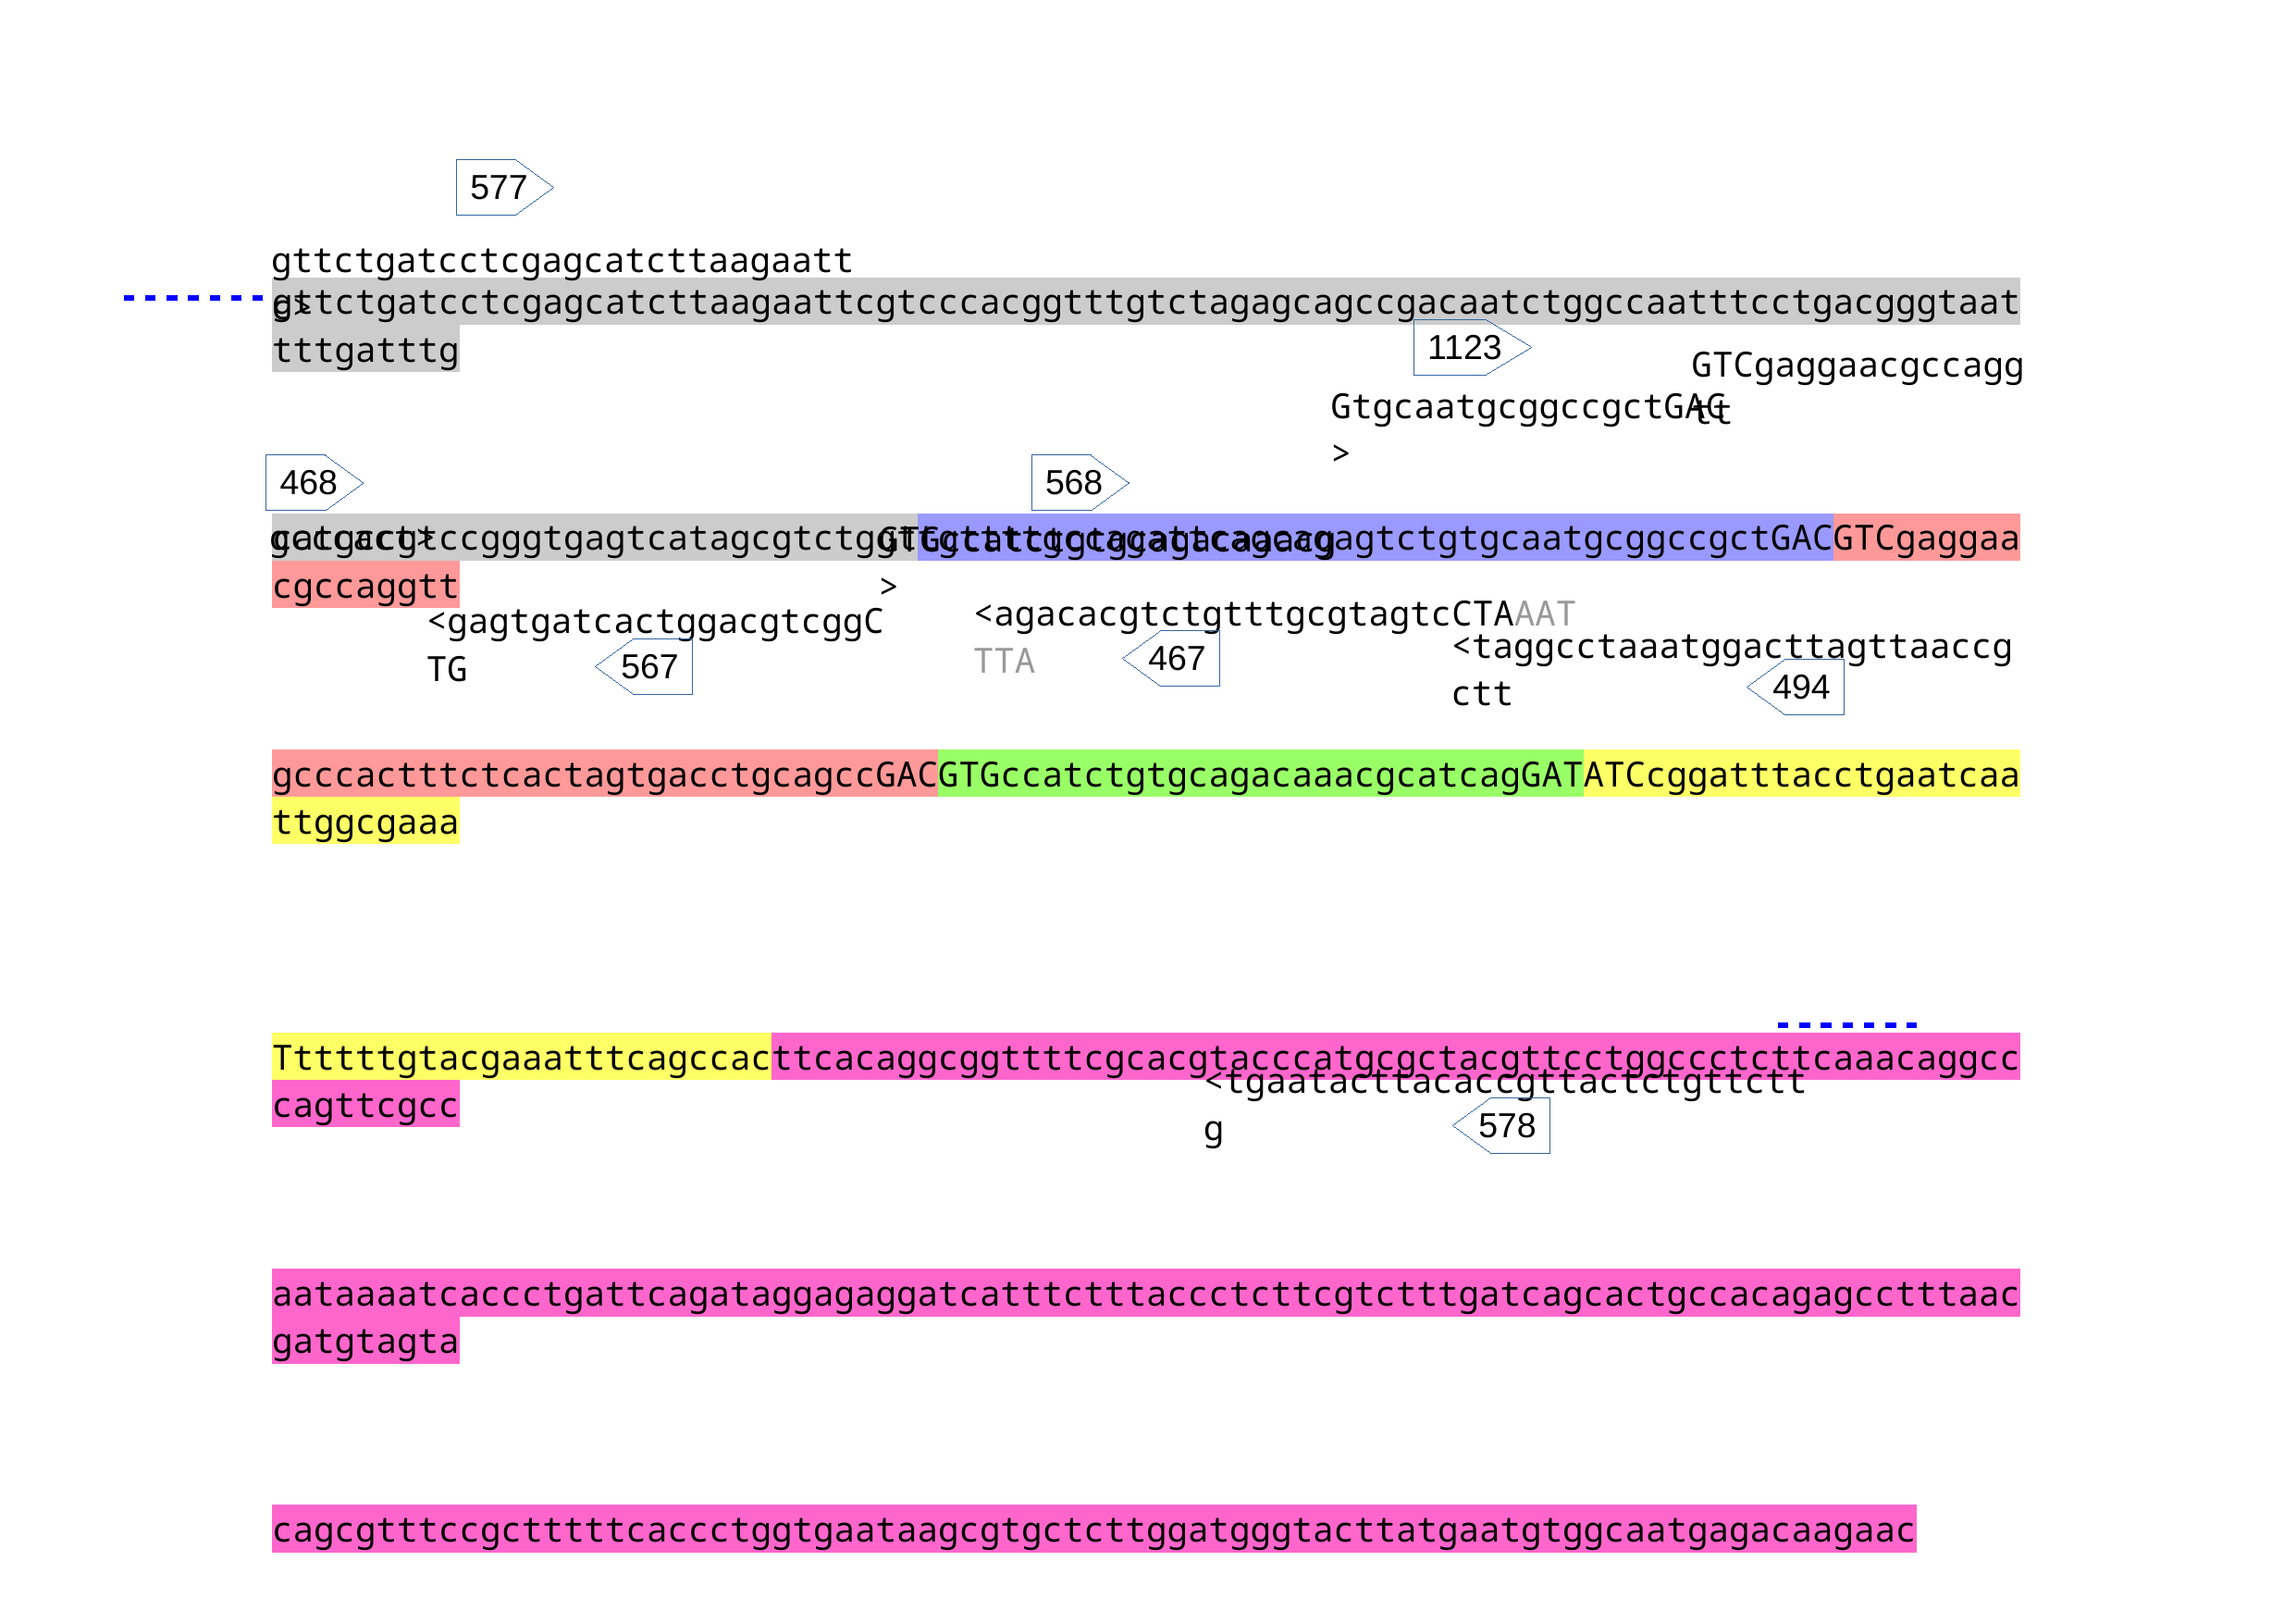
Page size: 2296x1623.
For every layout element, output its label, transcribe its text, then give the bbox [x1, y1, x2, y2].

text_box 1123 [1413, 319, 1532, 376]
text_box <agacacgtctgtttgcgtagtcCTAAATTTA [959, 582, 1609, 631]
text_box GTGccatctgtgcagacaaacg> [864, 508, 1359, 557]
text_box GTCgaggaacgccaggtt [1677, 333, 2049, 390]
text_box 567 [595, 638, 693, 695]
text_box 578 [1452, 1097, 1550, 1154]
text_box GtgcaatgcggccgctGAC> [1316, 375, 1751, 424]
text_box 577 [456, 159, 554, 216]
text_box 467 [1122, 630, 1220, 687]
text_box gcccact> [234, 506, 457, 556]
text_box <gagtgatcactggacgtcggCTG [413, 589, 908, 639]
text_box 468 [265, 454, 364, 511]
text_box <taggcctaaatggacttagttaaccgctt [1438, 613, 2039, 663]
text_box 494 [1747, 659, 1845, 715]
text_box 568 [1031, 454, 1129, 511]
text_box gttctgatcctcgagcatcttaagaattcgtcccacggtttgtctagagcagccgacaatctggccaatttcctgacgggtaattttgatttg catgccgtccgggtgagtcatagcgtctggttgttttgccagattcagcagagtctgtgcaatgcggccgctGACGTCgaggaacgccaggtt gcccactttctcactagtgacctgcagccGACGTGccatctgtgcagacaaacgcatcagGATATCcggatttacctgaatcaattggcgaaa Ttttttgtacgaaatttcagccacttcacaggcggttttcgcacgtacccatgcgctacgttcctggccctcttcaaacaggcccagttcgcc aataaaatcaccctgattcagataggagaggatcatttctttaccctcttcgtctttgatcagcactgccacagagcctttaacgatgtagta cagcgtttccgctttttcaccctggtgaataagcgtgctcttggatgggtacttatgaatgtggcaatgagacaagaac [258, 270, 2053, 1048]
text_box gttctgatcctcgagcatcttaagaattc> [257, 229, 887, 285]
text_box <tgaatacttacaccgttactctgttcttg [1190, 1048, 1834, 1098]
